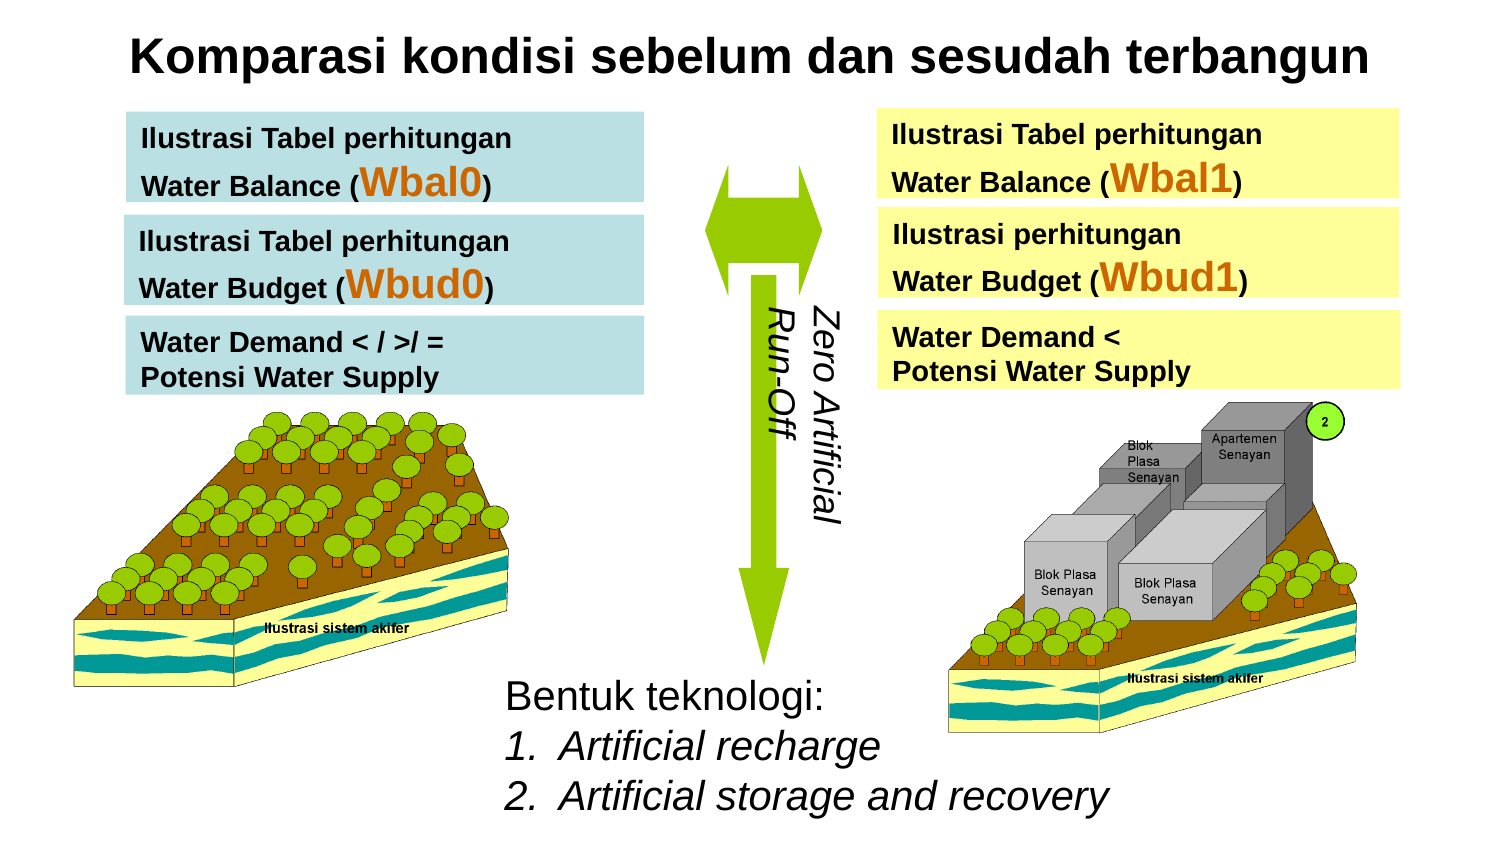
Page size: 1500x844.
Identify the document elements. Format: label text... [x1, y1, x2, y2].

text_box Komparasi kondisi sebelum dan sesudah terbangun [74, 14, 1425, 93]
text_box [770, 338, 777, 348]
text_box Zero Artificial Run-Off [798, 291, 860, 584]
text_box Water Demand < Potensi Water Supply [877, 310, 1401, 390]
text_box Ilustrasi Tabel perhitungan Water Budget (Wbud0)‏ [123, 214, 644, 305]
text_box Water Demand < / >/ = Potensi Water Supply [125, 315, 645, 395]
text_box Ilustrasi Tabel perhitungan Water Balance (Wbal1)‏ [876, 108, 1400, 199]
text_box Ilustrasi Tabel perhitungan Water Balance (Wbal0)‏ [126, 111, 644, 203]
text_box [738, 275, 790, 661]
text_box Bentuk teknologi: Artificial recharge Artificial storage and recovery [489, 661, 1125, 786]
text_box Ilustrasi perhitungan Water Budget (Wbud1)‏ [877, 207, 1400, 298]
picture [948, 399, 1358, 734]
text_box [704, 164, 823, 296]
picture [73, 409, 510, 688]
text_box [770, 393, 777, 410]
